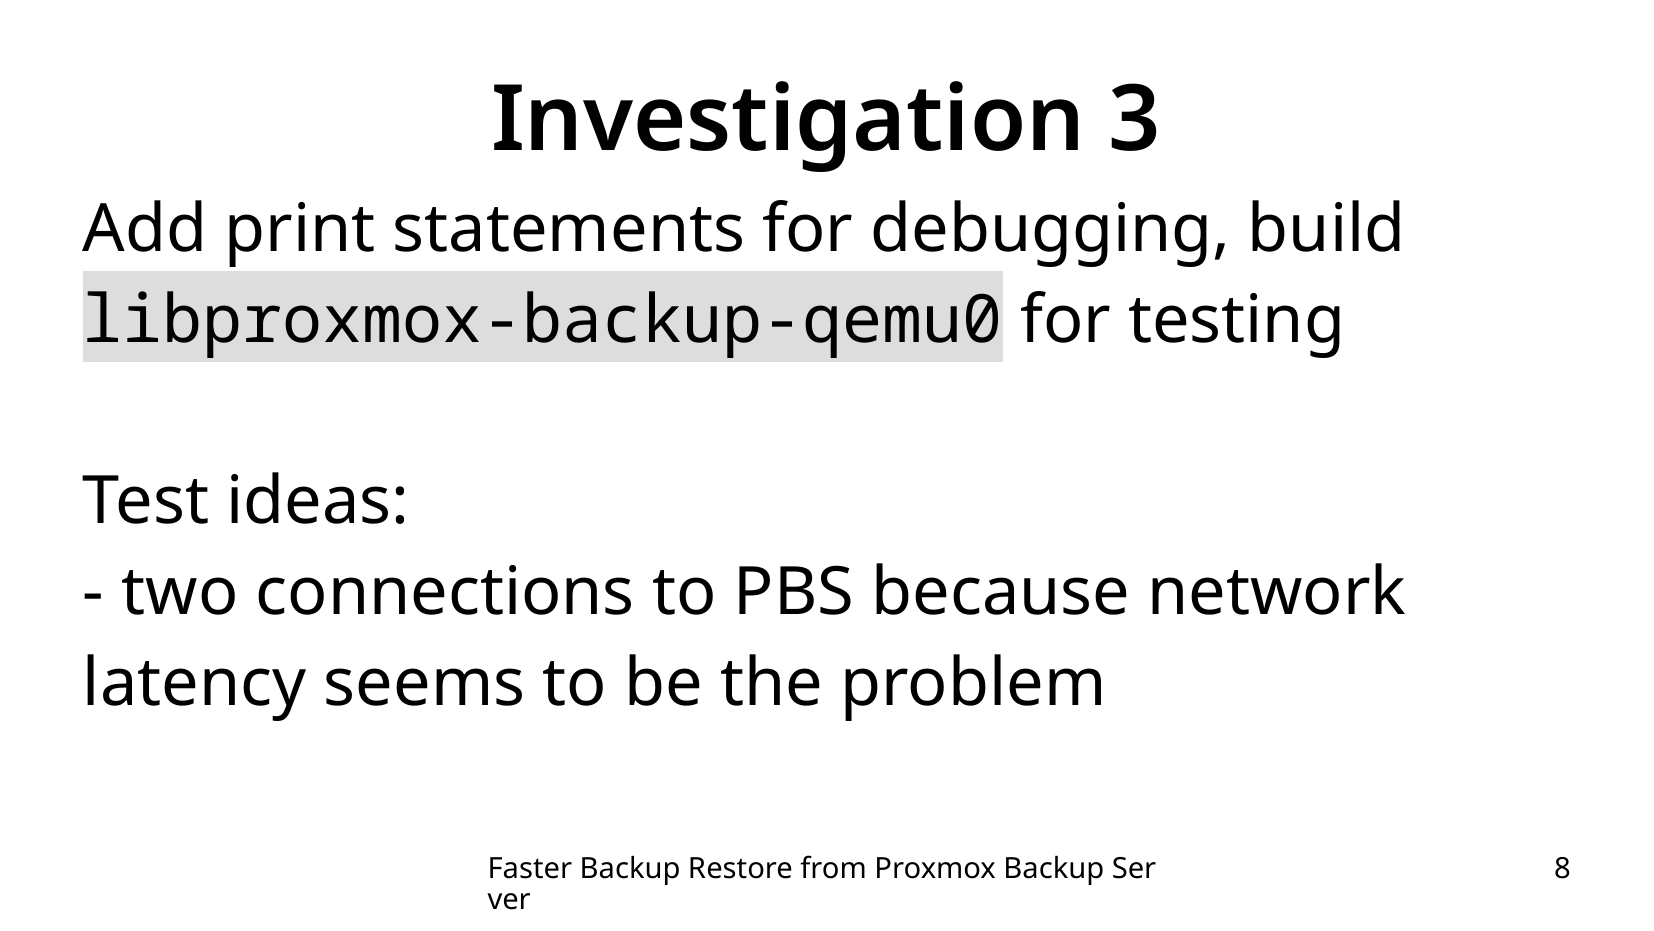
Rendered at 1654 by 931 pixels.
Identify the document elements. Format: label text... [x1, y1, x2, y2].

title Add print statements for debugging, build libproxmox-backup-qemu0 for testing Test ideas: - two connections to PBS because network latency seems to be the problem [82, 180, 1571, 751]
title Investigation 3 [82, 37, 1571, 180]
